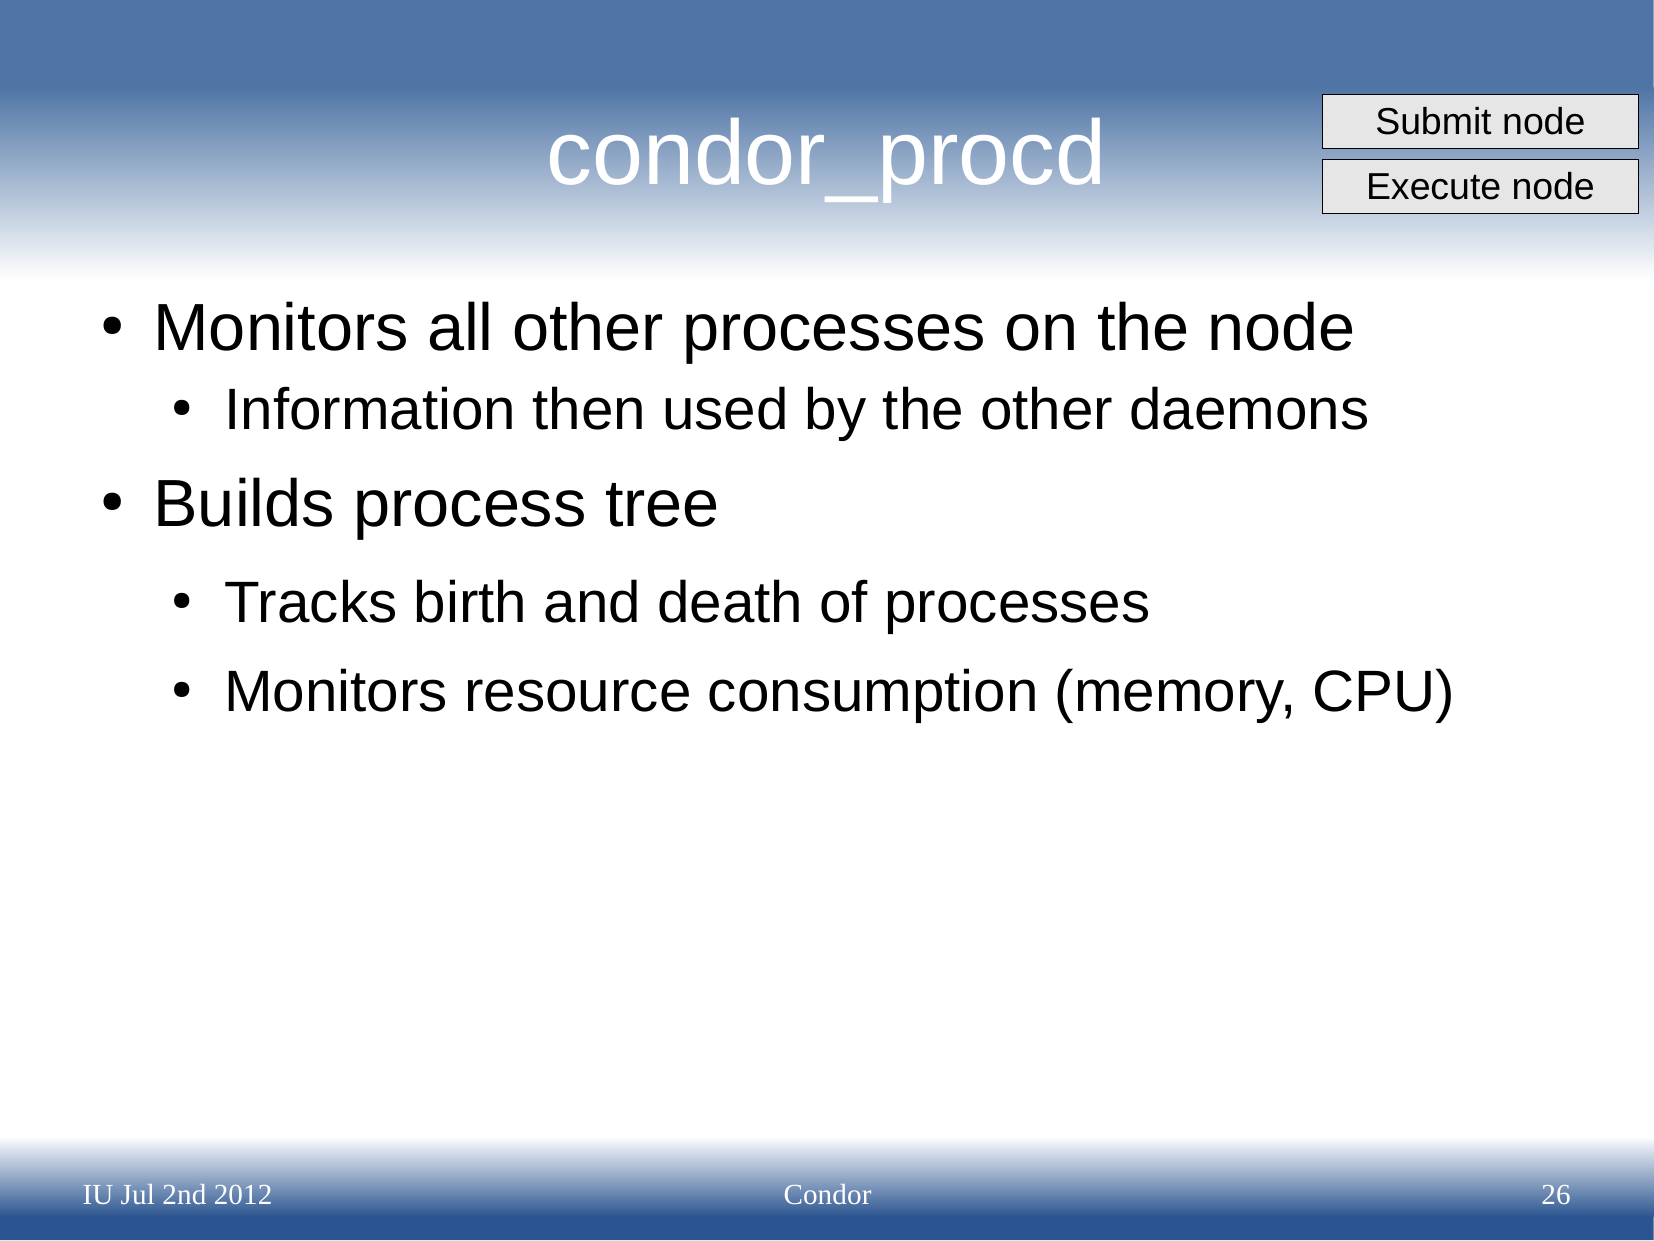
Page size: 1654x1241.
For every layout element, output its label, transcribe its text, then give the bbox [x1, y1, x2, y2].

text_box Execute node [1322, 159, 1639, 214]
text_box Submit node [1322, 94, 1639, 149]
list Monitors all other processes on the node Information then used by the other daemons Builds process tree Tracks birth and death of processes Monitors resource consumption (memory, CPU) [82, 290, 1571, 1109]
title condor_procd [82, 56, 1571, 250]
